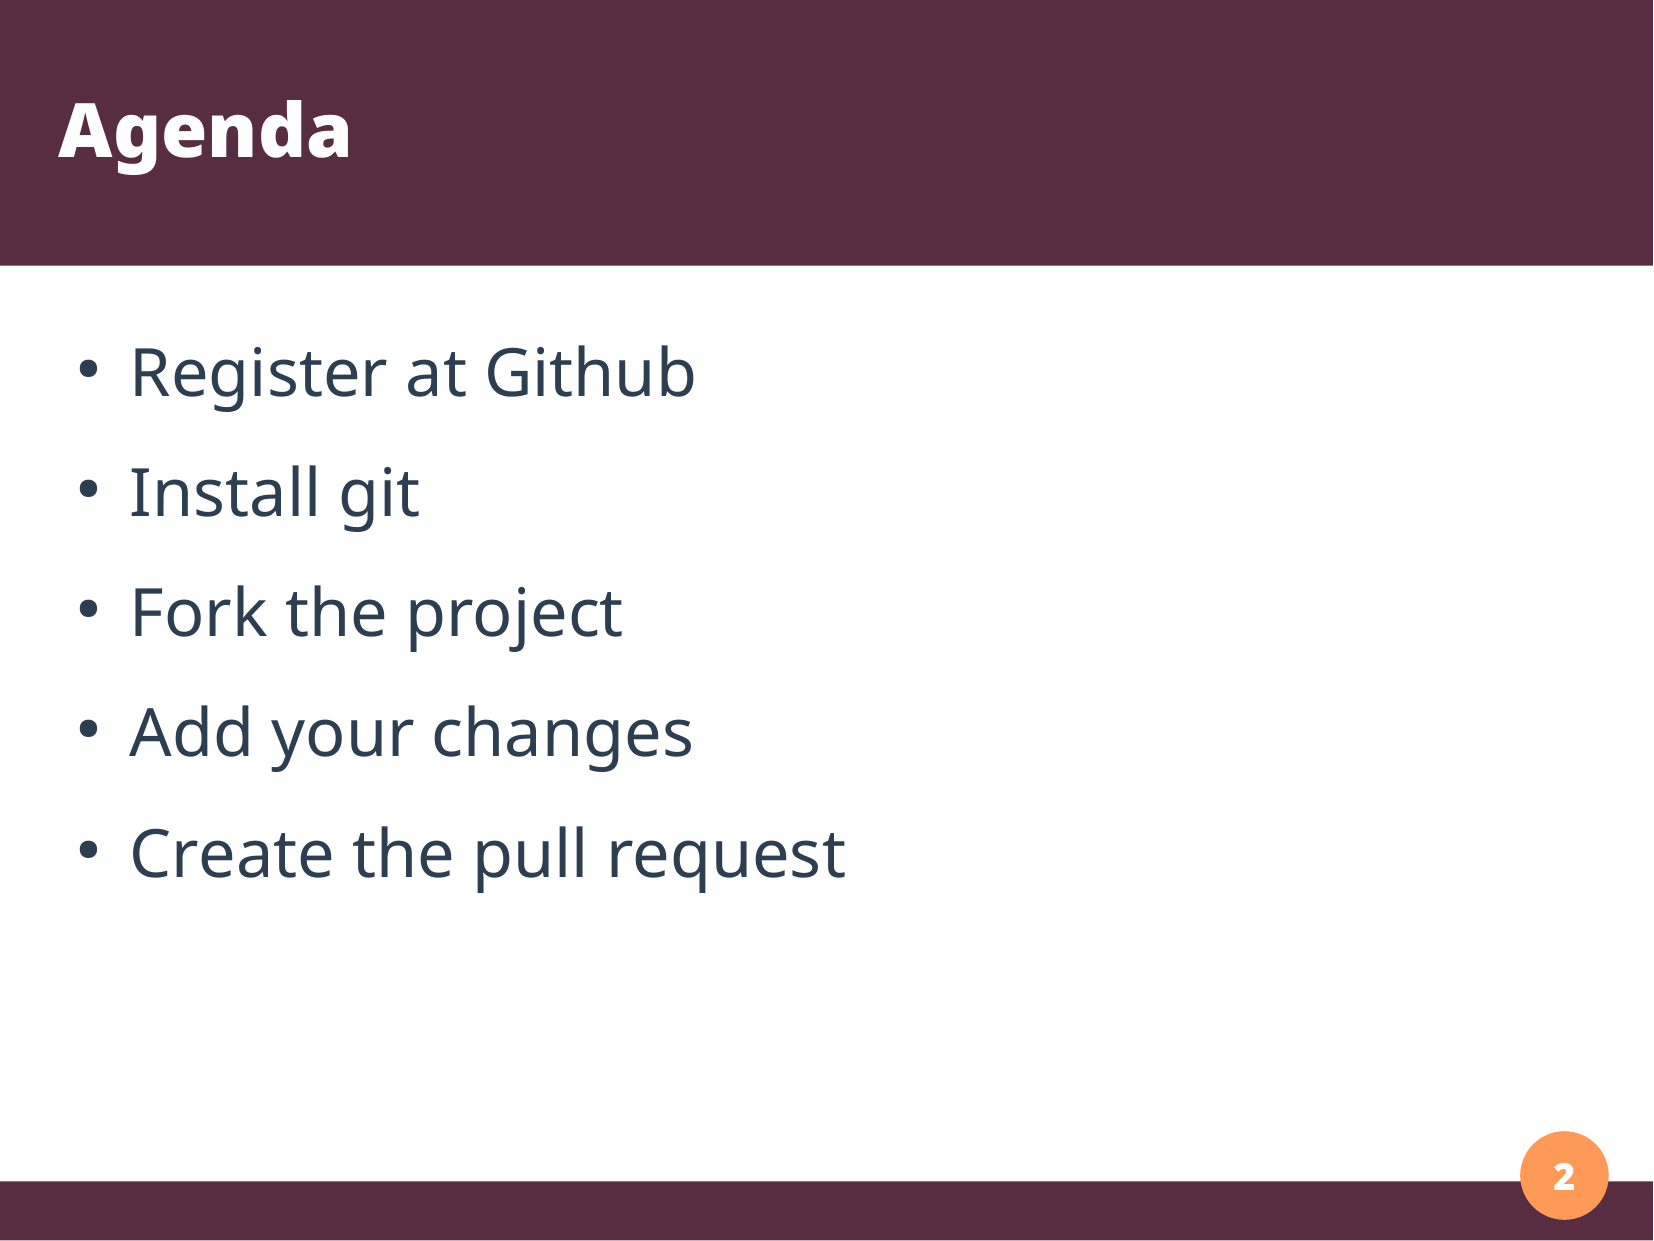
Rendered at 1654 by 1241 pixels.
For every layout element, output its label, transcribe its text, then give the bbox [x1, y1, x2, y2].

list Register at Github Install git Fork the project Add your changes Create the pull request [58, 324, 1594, 1152]
title Agenda [58, 49, 1594, 207]
